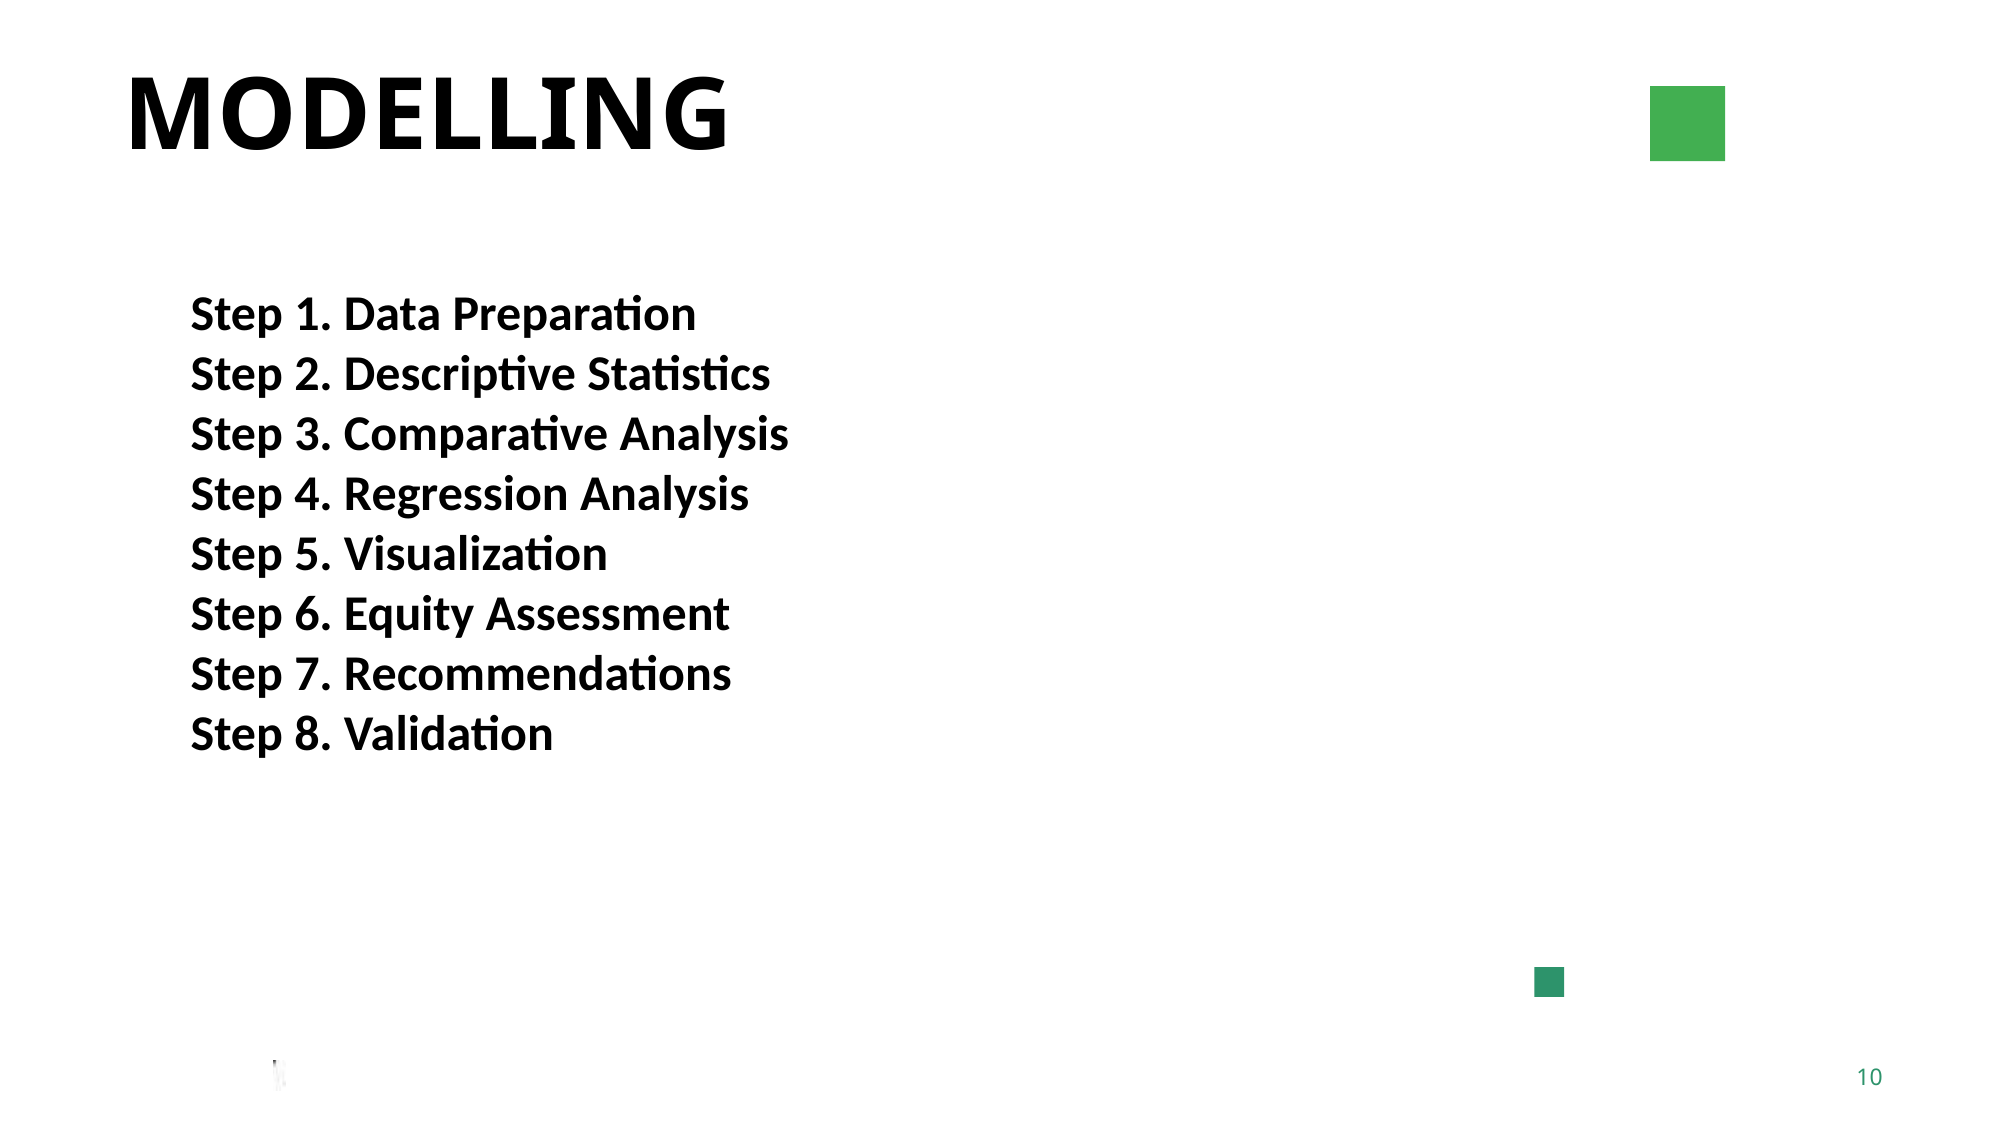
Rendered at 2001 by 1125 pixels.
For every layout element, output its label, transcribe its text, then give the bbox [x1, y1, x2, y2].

text_box MODELLING [121, 47, 973, 172]
text_box Step 1. Data Preparation Step 2. Descriptive Statistics Step 3. Comparative Analysis Step 4. Regression Analysis Step 5. Visualization Step 6. Equity Assessment Step 7. Recommendations Step 8. Validation [175, 272, 1825, 773]
text_box [1534, 967, 1565, 997]
text_box [1650, 86, 1726, 162]
text_box 10 [1849, 1061, 1888, 1094]
picture [273, 1060, 286, 1091]
